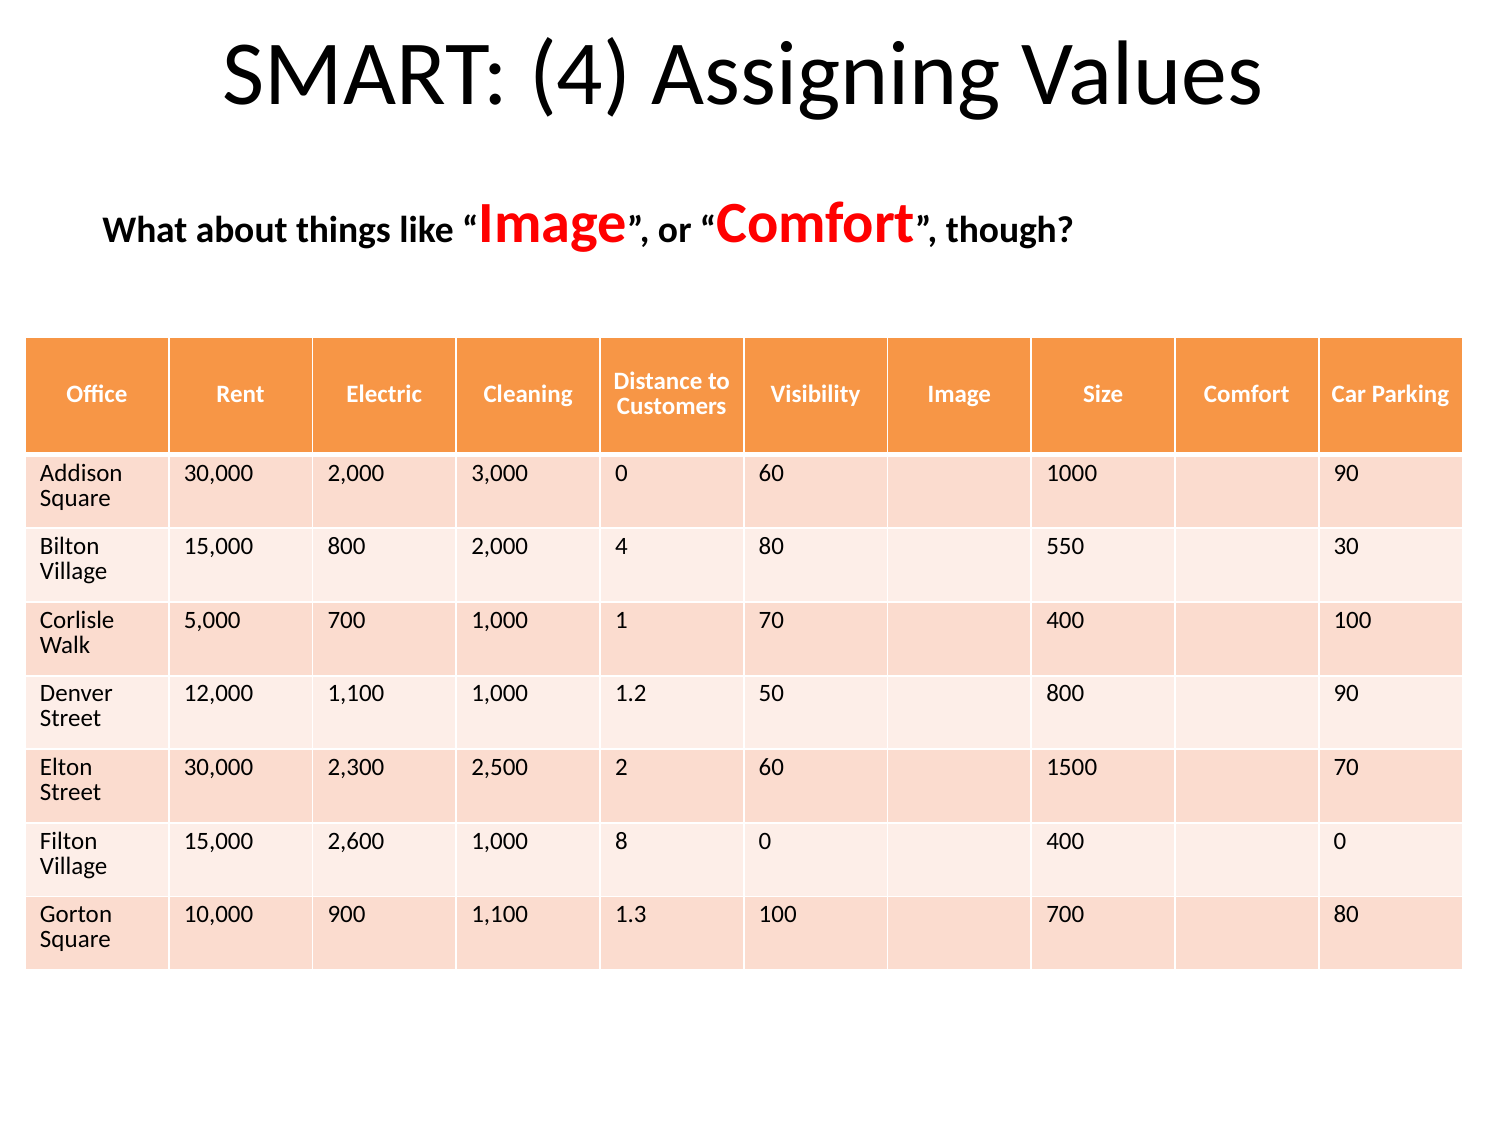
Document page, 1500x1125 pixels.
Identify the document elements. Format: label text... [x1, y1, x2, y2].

table_cell 70 [1320, 750, 1462, 822]
table_cell 0 [601, 457, 743, 527]
table_cell Filton Village [26, 824, 168, 896]
table_cell 1000 [1032, 457, 1174, 527]
table_header Distance to Customers [601, 338, 743, 452]
table_cell [1176, 603, 1318, 675]
table_cell 10,000 [170, 897, 312, 969]
table_cell 1,100 [457, 897, 599, 969]
table_cell 80 [745, 529, 887, 601]
table_cell Gorton Square [26, 897, 168, 969]
table_header Electric [313, 338, 455, 452]
table_cell [1176, 677, 1318, 748]
table_cell 400 [1032, 603, 1174, 675]
table_cell Denver Street [26, 677, 168, 748]
table_header Office [26, 338, 168, 452]
table_cell 80 [1320, 897, 1462, 969]
table_cell [1176, 824, 1318, 896]
table_cell 1500 [1032, 750, 1174, 822]
table_cell 30,000 [170, 750, 312, 822]
table_cell Addison Square [26, 457, 168, 527]
table_cell [888, 529, 1030, 601]
table_header Image [888, 338, 1030, 452]
table_cell 550 [1032, 529, 1174, 601]
table_header Cleaning [457, 338, 599, 452]
table_cell 400 [1032, 824, 1174, 896]
table_cell 0 [1320, 824, 1462, 896]
table_cell [888, 750, 1030, 822]
table_cell [1176, 457, 1318, 527]
table_cell 2,300 [313, 750, 455, 822]
table_cell Bilton Village [26, 529, 168, 601]
table_cell 3,000 [457, 457, 599, 527]
table_header Rent [170, 338, 312, 452]
table_header Comfort [1176, 338, 1318, 452]
table_cell [888, 457, 1030, 527]
table_cell 0 [745, 824, 887, 896]
table_cell 700 [1032, 897, 1174, 969]
table_cell 1,000 [457, 603, 599, 675]
table_cell 1,100 [313, 677, 455, 748]
table_cell 2,600 [313, 824, 455, 896]
table_header Car Parking [1320, 338, 1462, 452]
table_cell 90 [1320, 677, 1462, 748]
table_cell [888, 603, 1030, 675]
table_cell 60 [745, 750, 887, 822]
table_cell [888, 897, 1030, 969]
table_cell 70 [745, 603, 887, 675]
text_box What about things like “Image”, or “Comfort”, though? [87, 176, 1413, 262]
table_cell 100 [745, 897, 887, 969]
table_cell 12,000 [170, 677, 312, 748]
table_cell 2,000 [457, 529, 599, 601]
table_cell 1 [601, 603, 743, 675]
table_cell 5,000 [170, 603, 312, 675]
table_cell 30,000 [170, 457, 312, 527]
table_cell Corlisle Walk [26, 603, 168, 675]
table_header Size [1032, 338, 1174, 452]
table_cell [1176, 897, 1318, 969]
table_cell 700 [313, 603, 455, 675]
table_cell 800 [1032, 677, 1174, 748]
text_box SMART: (4) Assigning Values [50, 0, 1438, 175]
table_cell 2,000 [313, 457, 455, 527]
table_header Visibility [745, 338, 887, 452]
table_cell 50 [745, 677, 887, 748]
table_cell 1.3 [601, 897, 743, 969]
table_cell 4 [601, 529, 743, 601]
table_cell 8 [601, 824, 743, 896]
table_cell 60 [745, 457, 887, 527]
table_cell 1,000 [457, 824, 599, 896]
table_cell 800 [313, 529, 455, 601]
table_cell [888, 824, 1030, 896]
table_cell [1176, 529, 1318, 601]
table_cell 1.2 [601, 677, 743, 748]
table_cell 900 [313, 897, 455, 969]
table_cell 100 [1320, 603, 1462, 675]
table_cell 2 [601, 750, 743, 822]
table_cell [1176, 750, 1318, 822]
table_cell 1,000 [457, 677, 599, 748]
table_cell 90 [1320, 457, 1462, 527]
table_cell 15,000 [170, 824, 312, 896]
table_cell 30 [1320, 529, 1462, 601]
table_cell Elton Street [26, 750, 168, 822]
table_cell [888, 677, 1030, 748]
table_cell 2,500 [457, 750, 599, 822]
table_cell 15,000 [170, 529, 312, 601]
